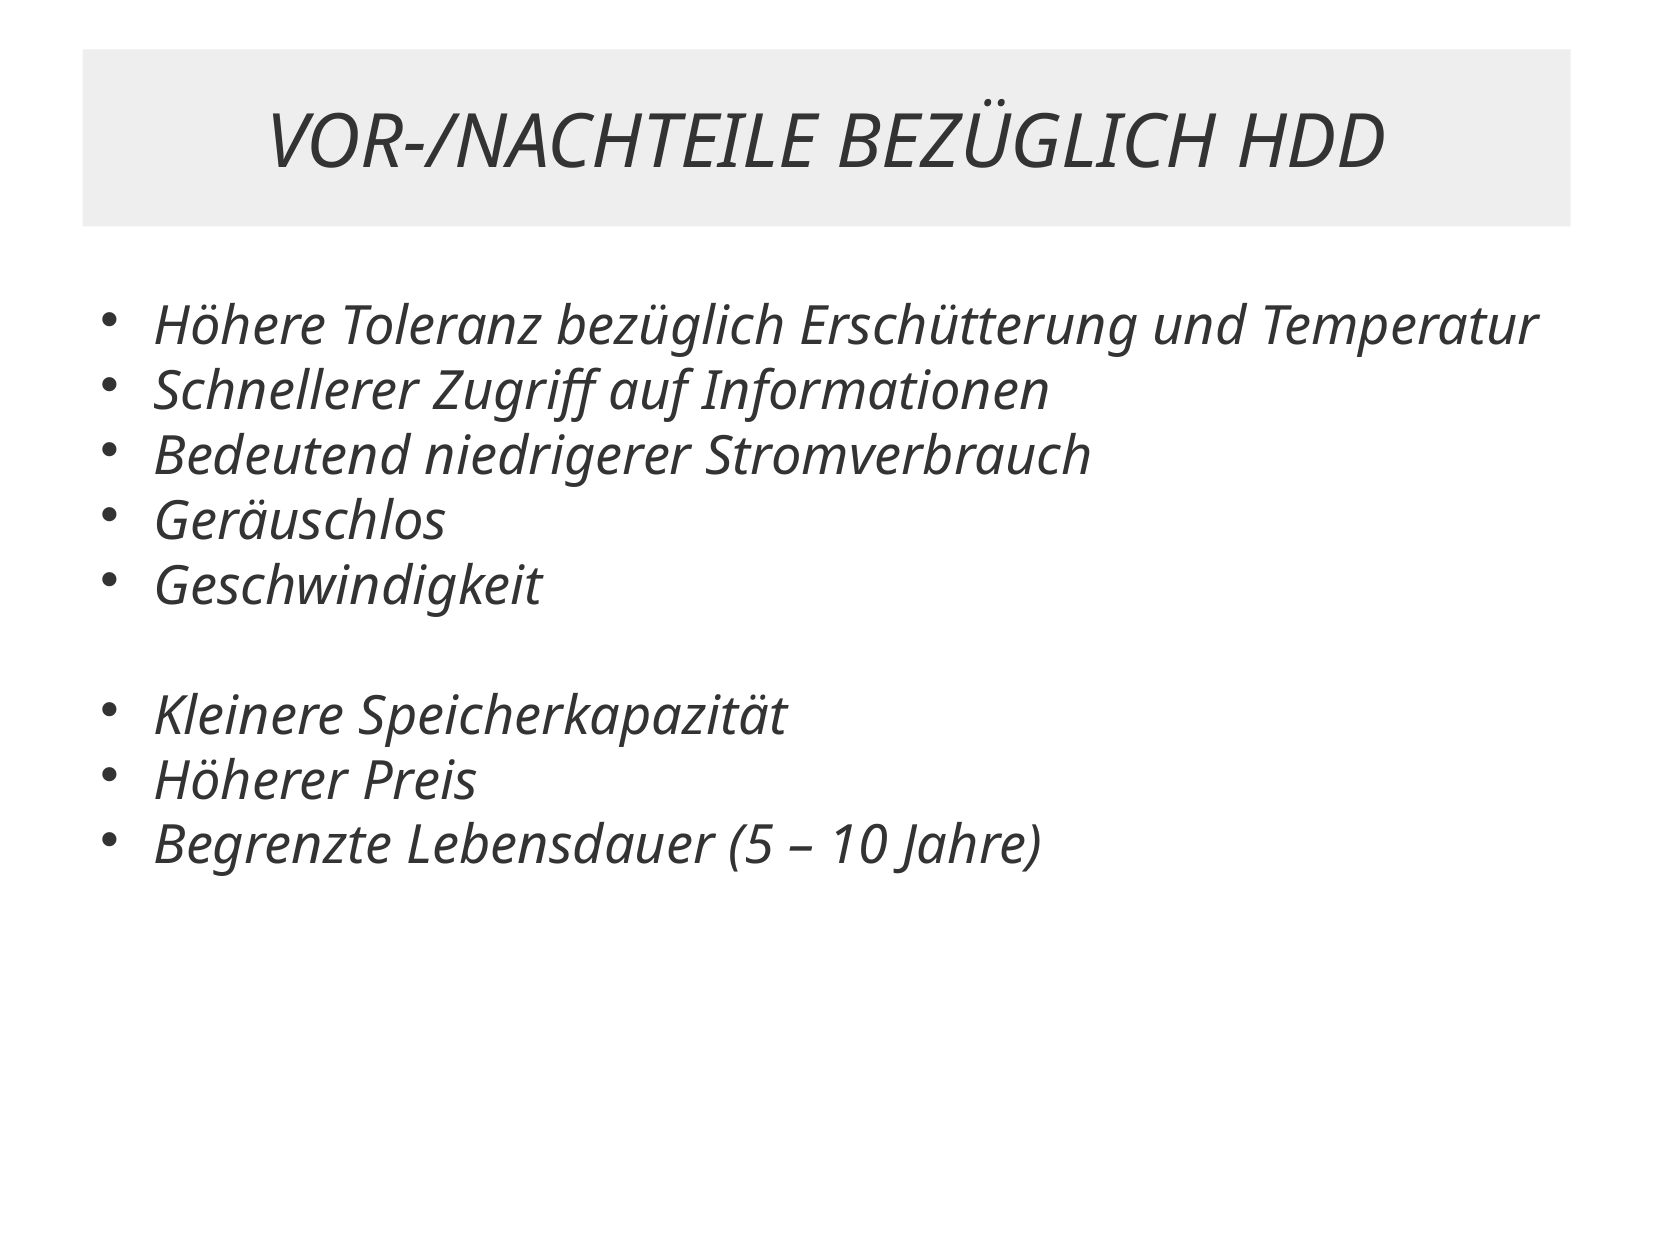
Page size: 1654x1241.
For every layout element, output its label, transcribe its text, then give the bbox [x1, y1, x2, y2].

text_box Höhere Toleranz bezüglich Erschütterung und Temperatur Schnellerer Zugriff auf Informationen Bedeutend niedrigerer Stromverbrauch Geräuschlos Geschwindigkeit Kleinere Speicherkapazität Höherer Preis Begrenzte Lebensdauer (5 – 10 Jahre) [82, 290, 1571, 1010]
text_box VOR-/NACHTEILE BEZÜGLICH HDD [82, 49, 1571, 227]
